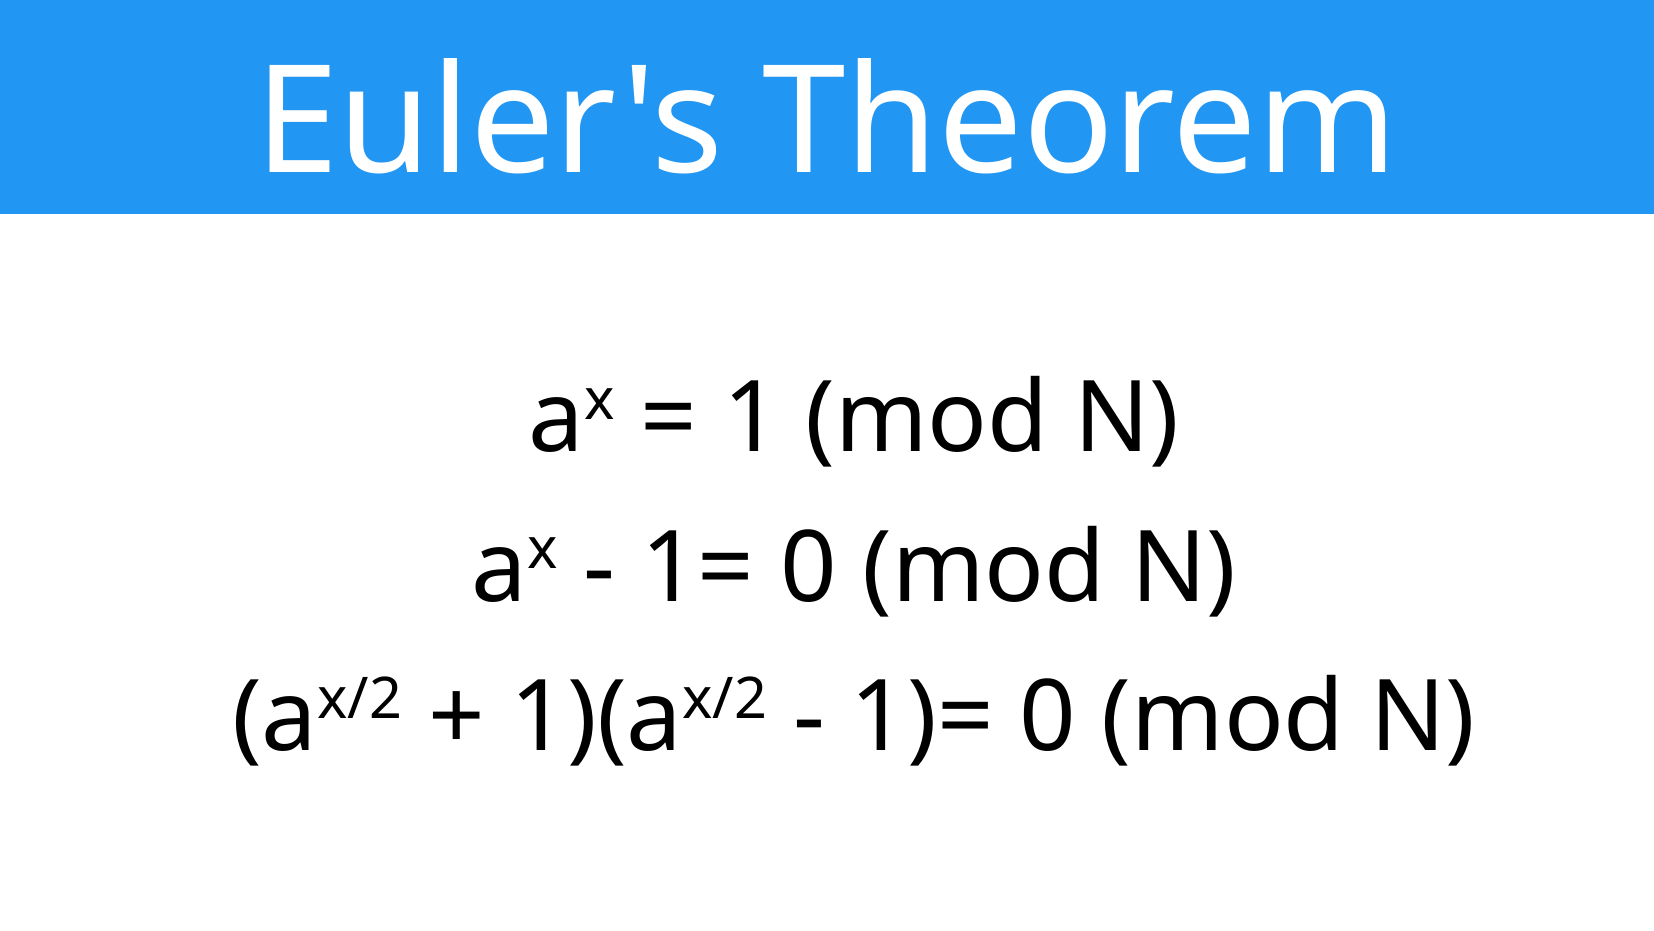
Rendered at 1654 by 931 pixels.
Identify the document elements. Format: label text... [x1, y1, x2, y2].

list ax = 1 (mod N) ax - 1= 0 (mod N) (ax/2 + 1)(ax/2 - 1)= 0 (mod N) [86, 345, 1576, 781]
title Euler's Theorem [82, 37, 1571, 193]
